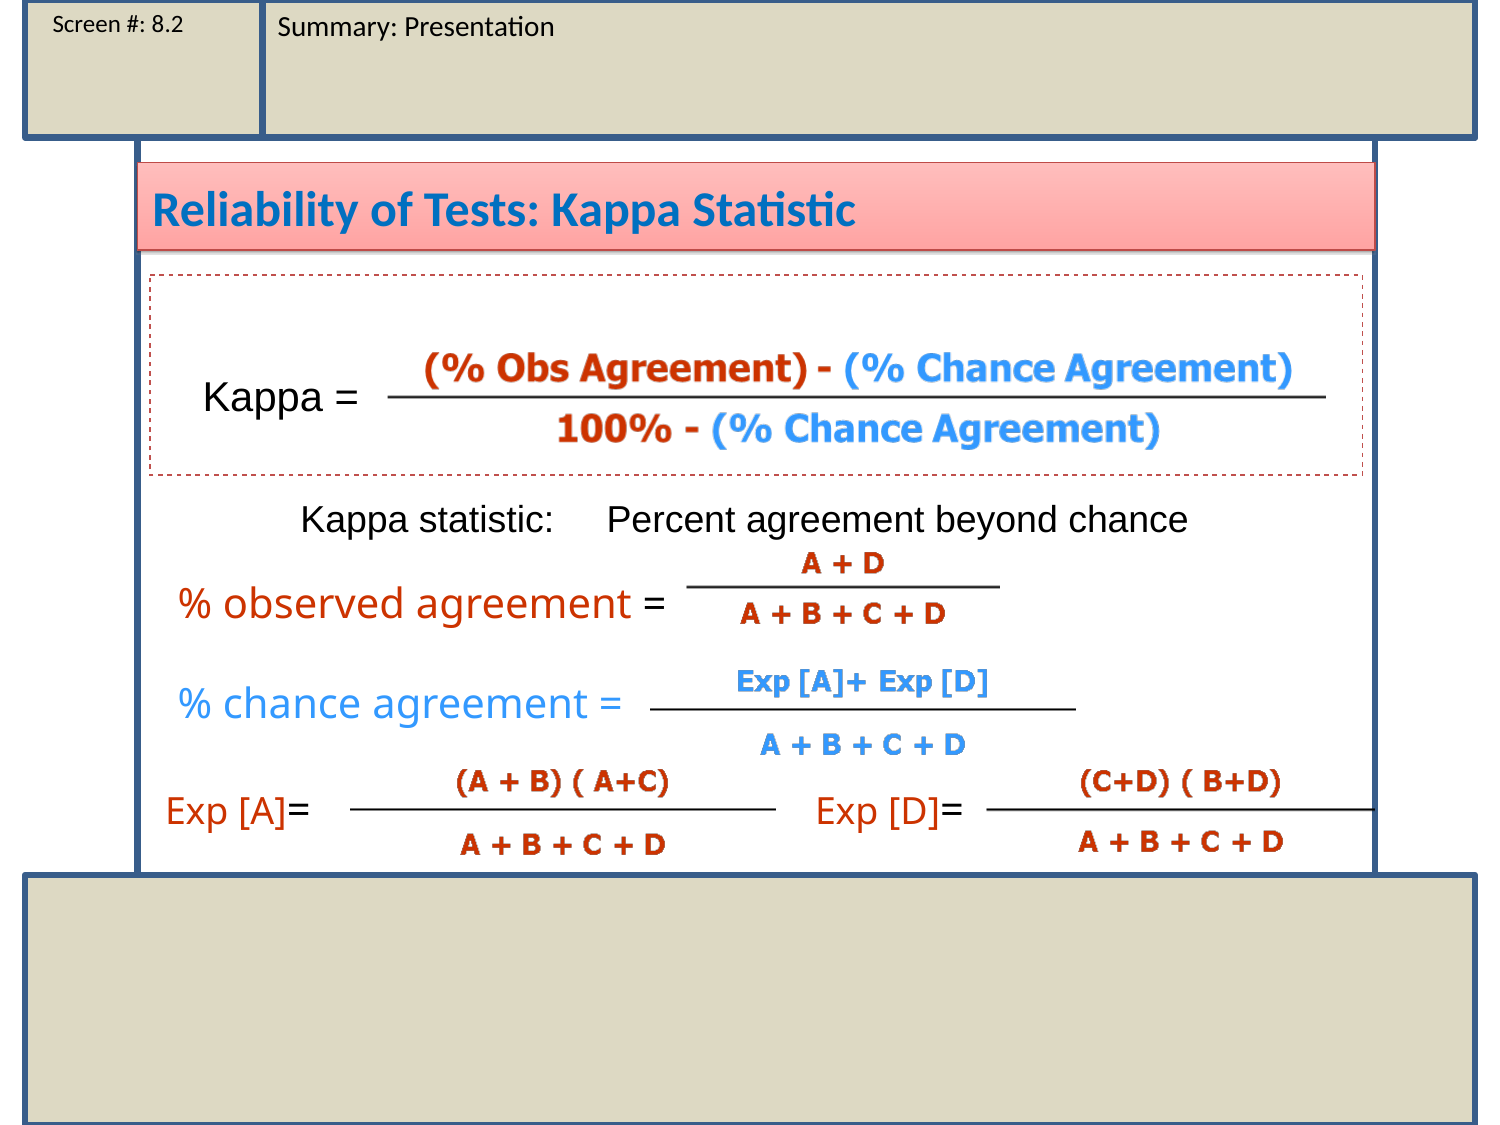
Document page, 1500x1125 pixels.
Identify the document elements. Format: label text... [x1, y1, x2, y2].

picture [686, 536, 1000, 648]
text_box Exp [D]= [800, 775, 986, 840]
text_box Summary: Presentation [262, 0, 1500, 51]
picture [350, 650, 1375, 878]
text_box % observed agreement = [163, 575, 686, 635]
text_box [25, 250, 1475, 1125]
text_box [25, 0, 1475, 163]
text_box Exp [A]= [150, 775, 375, 840]
text_box Kappa statistic: Percent agreement beyond chance [150, 487, 1350, 548]
text_box % chance agreement = [163, 675, 675, 775]
text_box Reliability of Tests: Kappa Statistic [137, 163, 1375, 250]
text_box Kappa = [188, 362, 574, 428]
picture [387, 333, 1326, 475]
text_box Screen #: 8.2 [37, 0, 250, 46]
